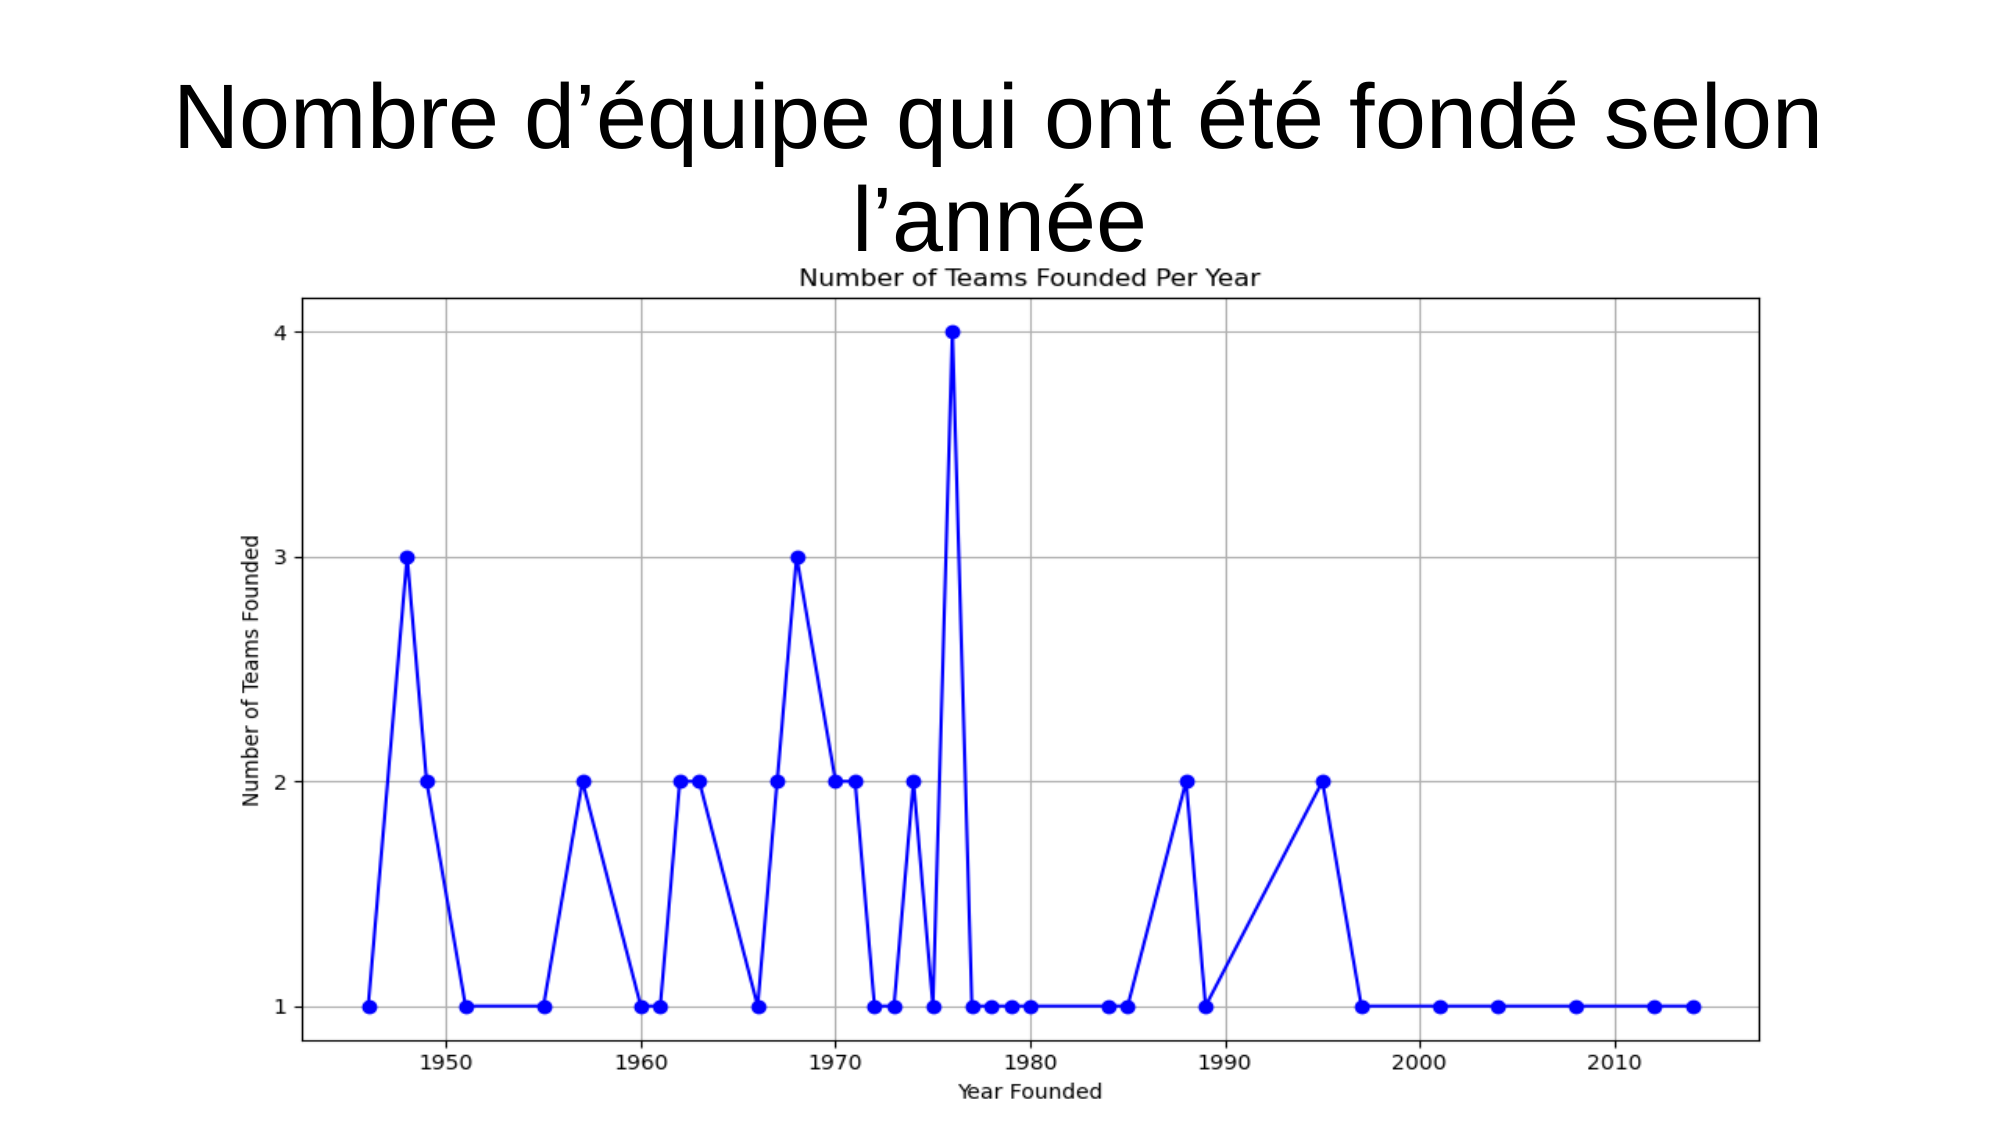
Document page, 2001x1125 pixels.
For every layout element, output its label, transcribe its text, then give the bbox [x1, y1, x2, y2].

picture [227, 278, 1773, 1118]
title Nombre d’équipe qui ont été fondé selon l’année [137, 59, 1863, 278]
